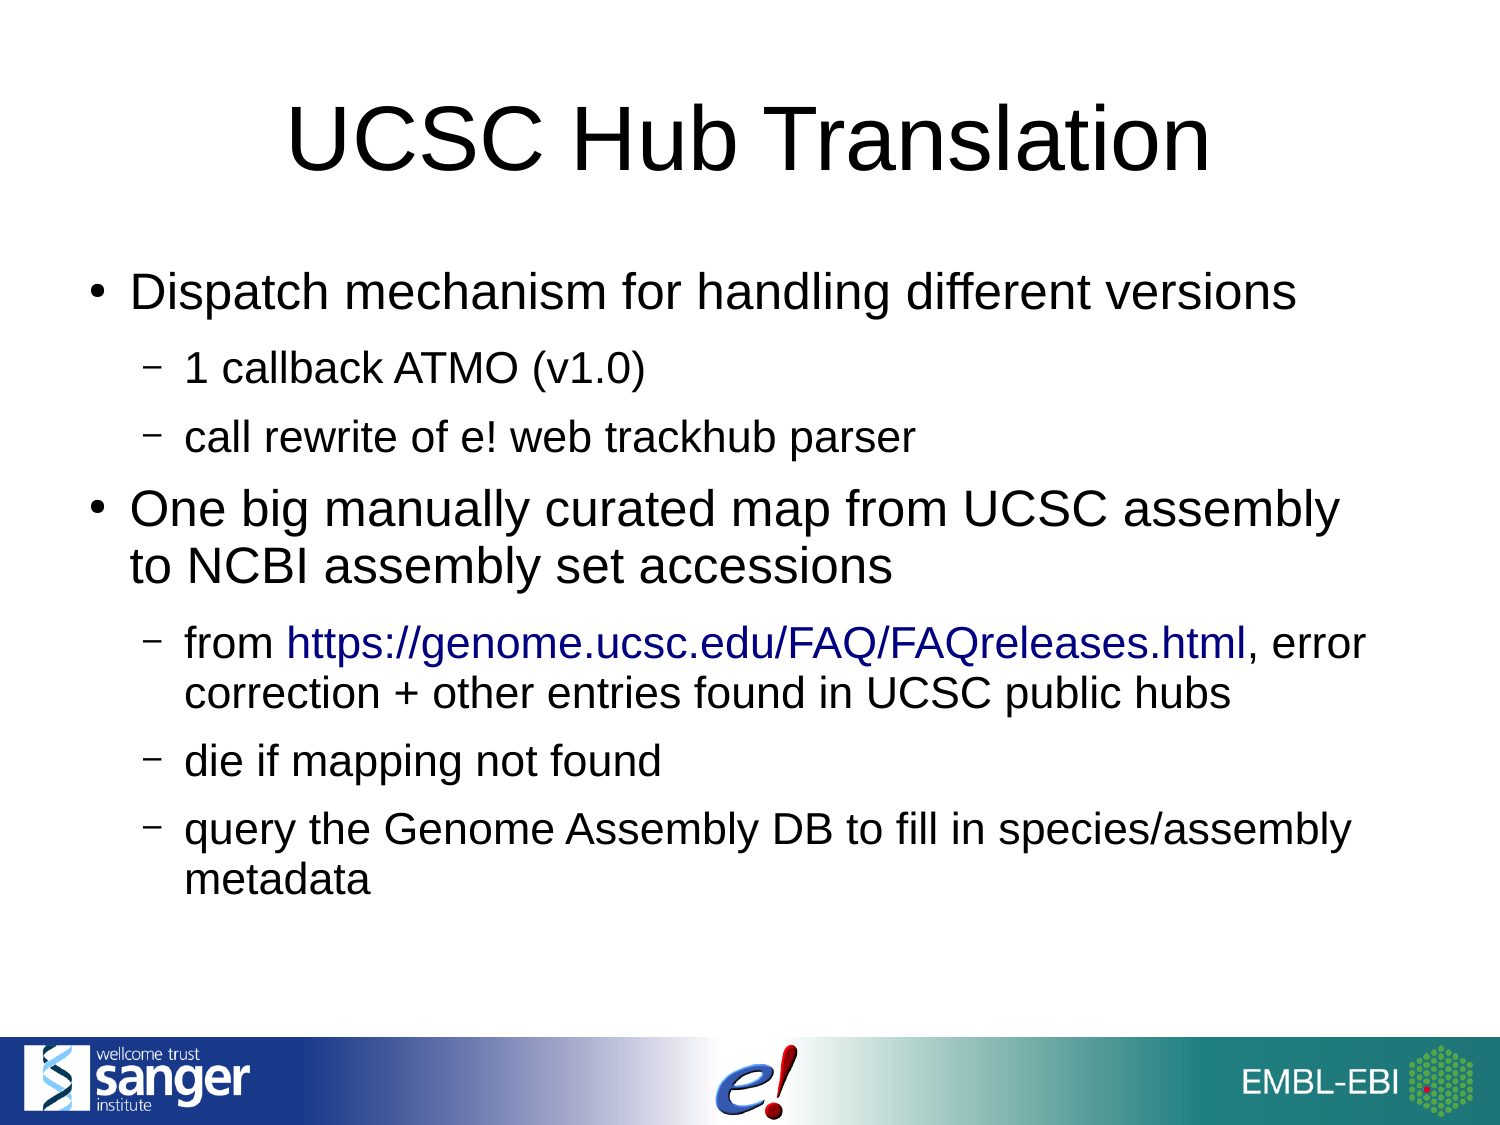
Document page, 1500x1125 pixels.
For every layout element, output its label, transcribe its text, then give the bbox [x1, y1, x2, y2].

list Dispatch mechanism for handling different versions 1 callback ATMO (v1.0) call rewrite of e! web trackhub parser One big manually curated map from UCSC assembly to NCBI assembly set accessions from https://genome.ucsc.edu/FAQ/FAQreleases.html, error correction + other entries found in UCSC public hubs die if mapping not found query the Genome Assembly DB to fill in species/assembly metadata [75, 263, 1395, 916]
picture [0, 1037, 1500, 1125]
title UCSC Hub Translation [75, 44, 1425, 233]
